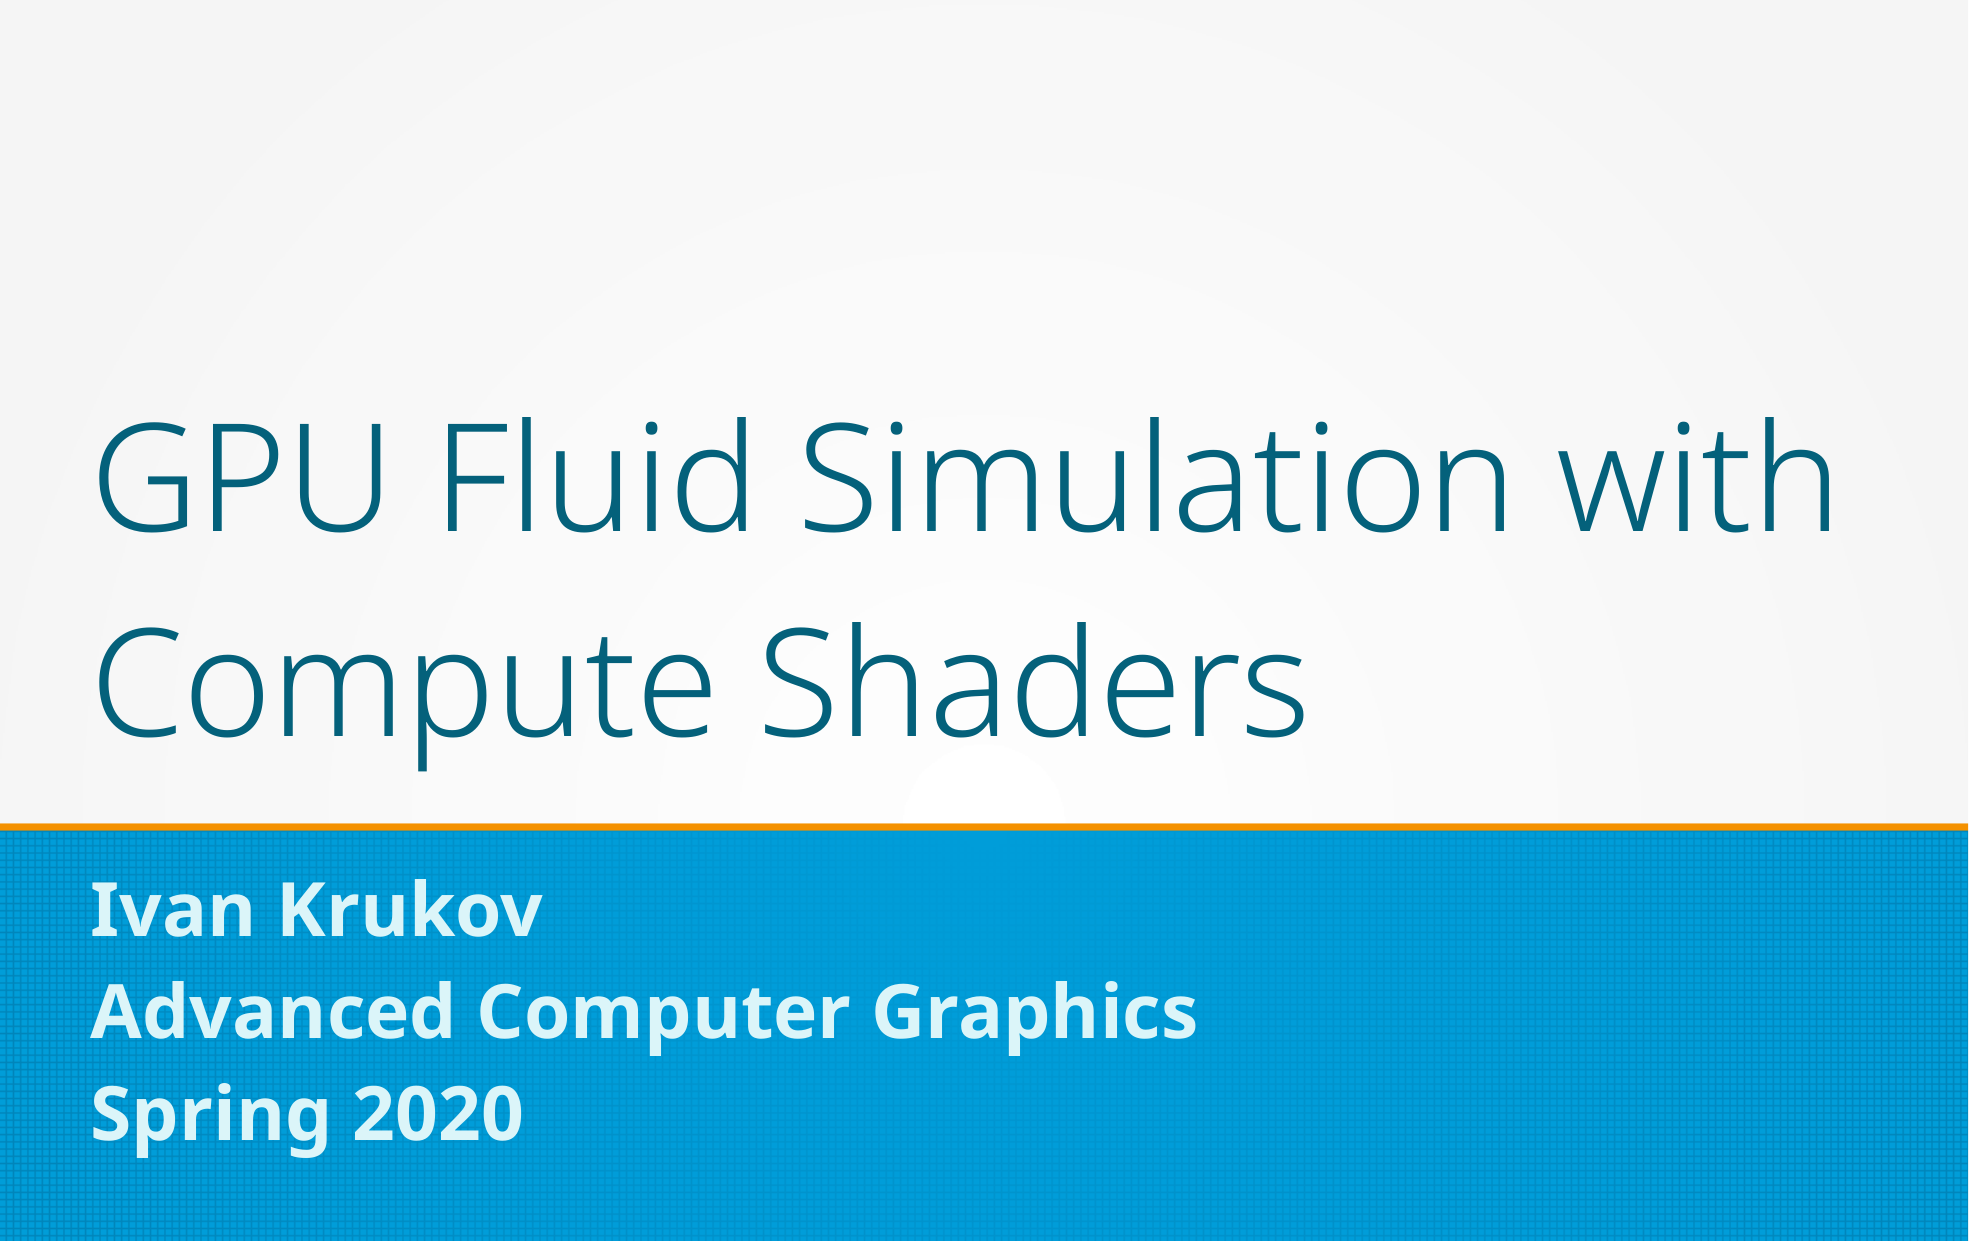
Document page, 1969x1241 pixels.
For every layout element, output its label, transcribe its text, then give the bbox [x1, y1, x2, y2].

title GPU Fluid Simulation with Compute Shaders [89, 49, 1862, 781]
picture [0, 0, 1969, 830]
subtitle Ivan Krukov Advanced Computer Graphics Spring 2020 [90, 855, 1861, 1118]
